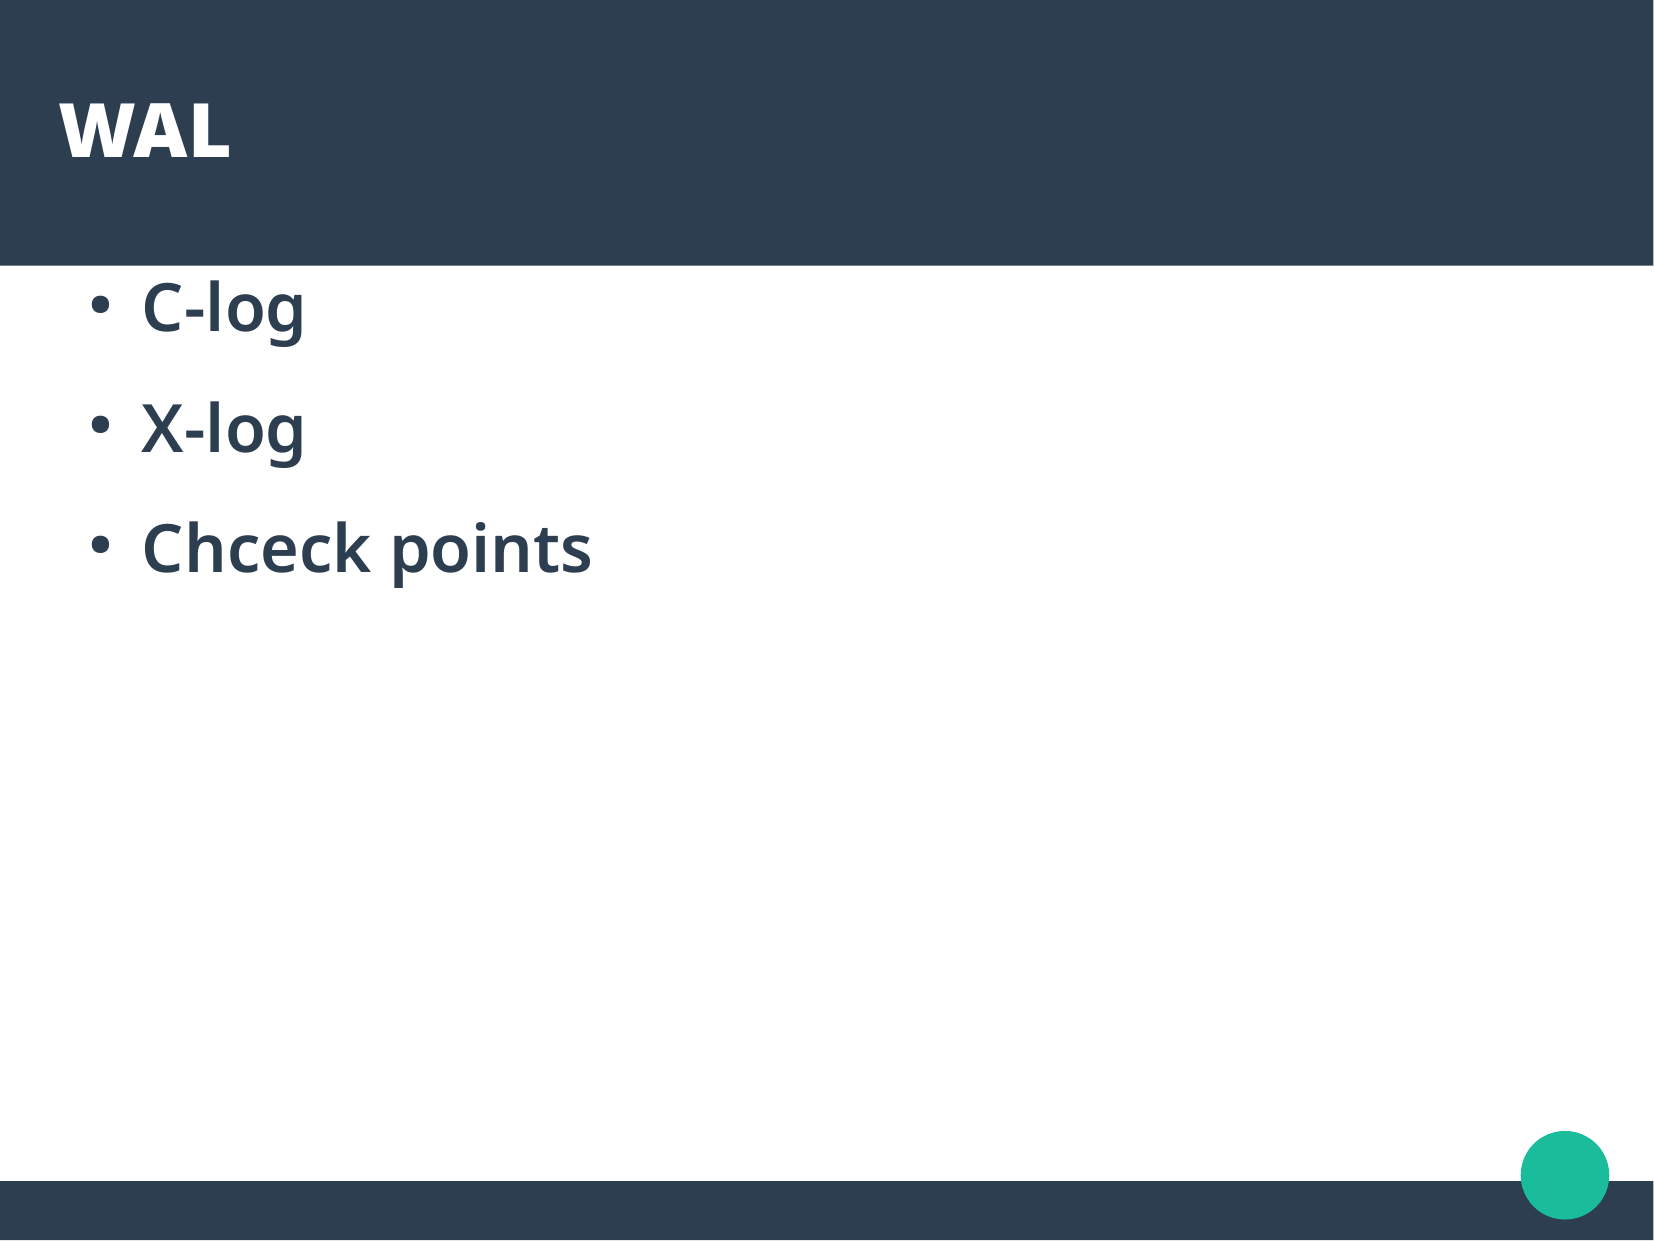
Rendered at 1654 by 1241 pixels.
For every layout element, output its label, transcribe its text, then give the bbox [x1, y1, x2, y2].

list C-log X-log Chceck points [70, 260, 1560, 1193]
title WAL [59, 49, 1595, 207]
